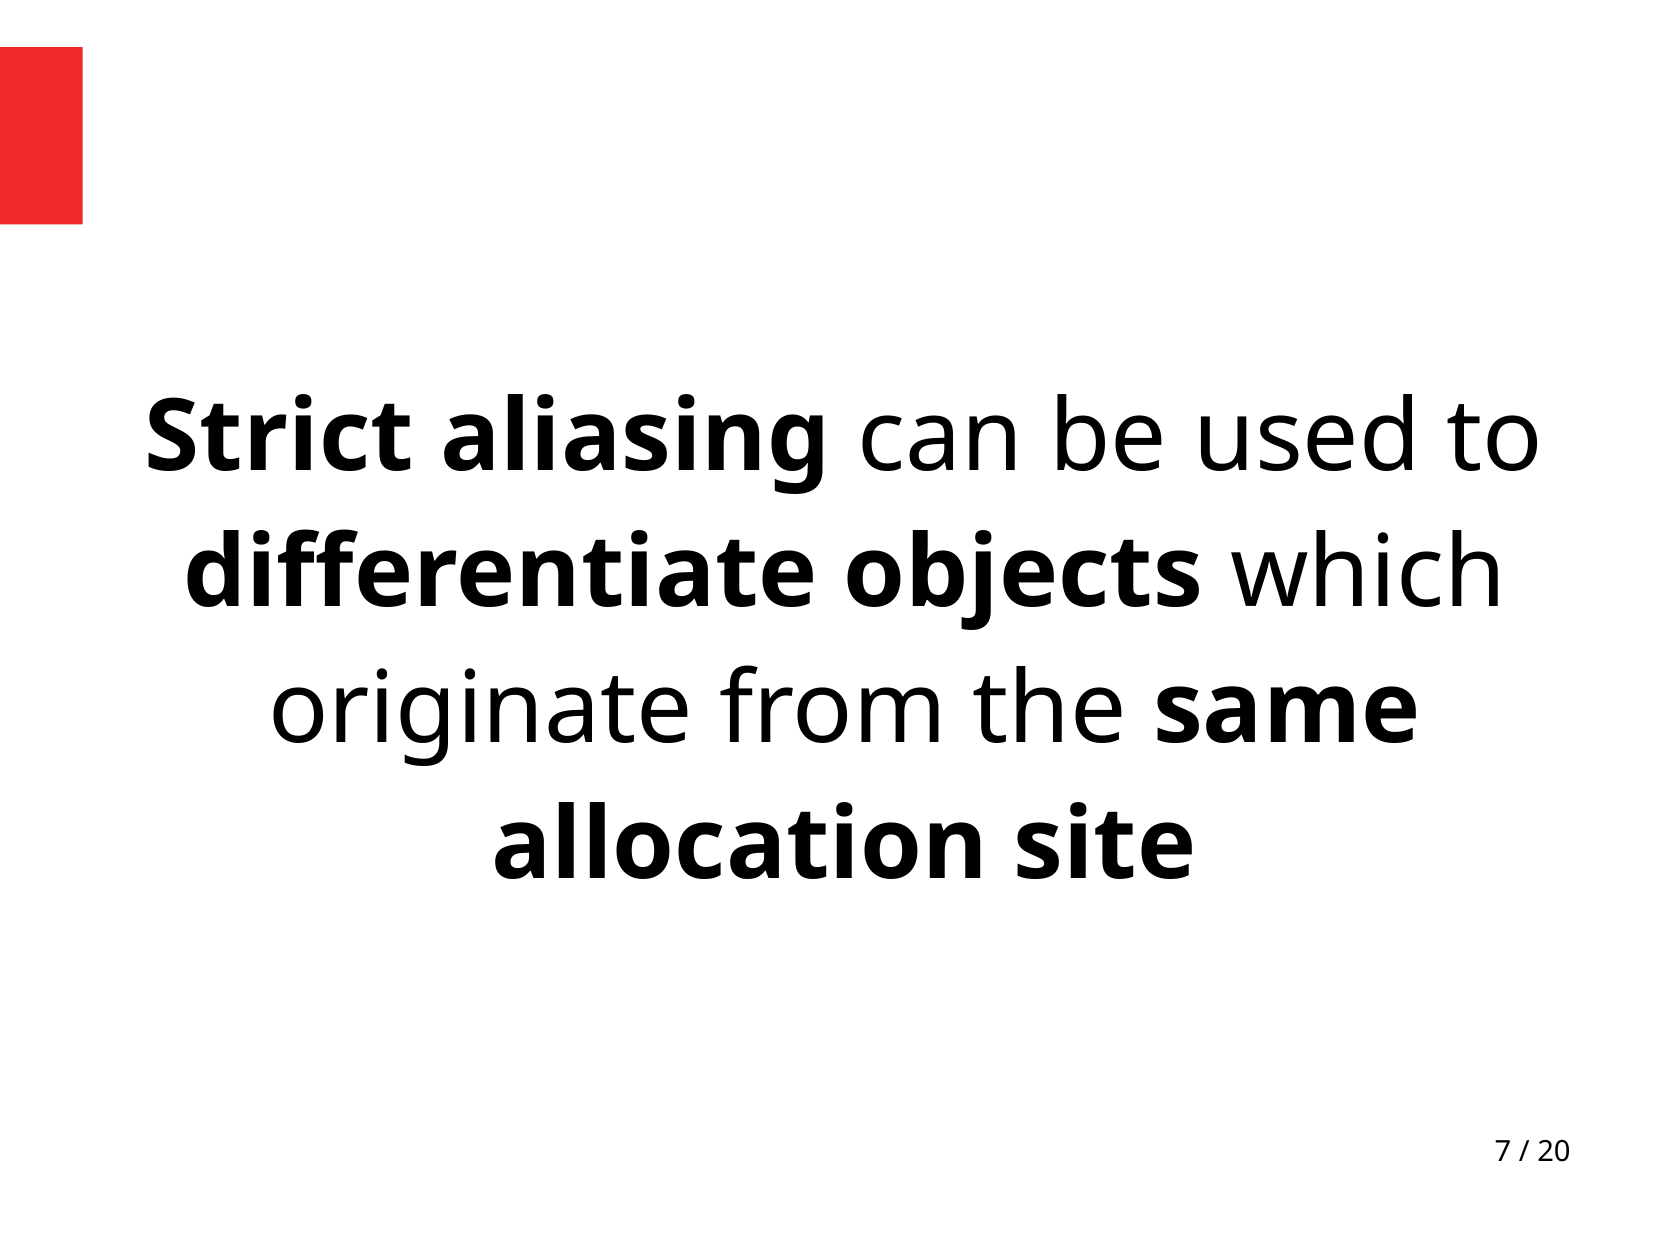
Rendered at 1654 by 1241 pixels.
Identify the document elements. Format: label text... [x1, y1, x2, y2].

subtitle Strict aliasing can be used to differentiate objects which originate from the same allocation site [118, 155, 1571, 1116]
